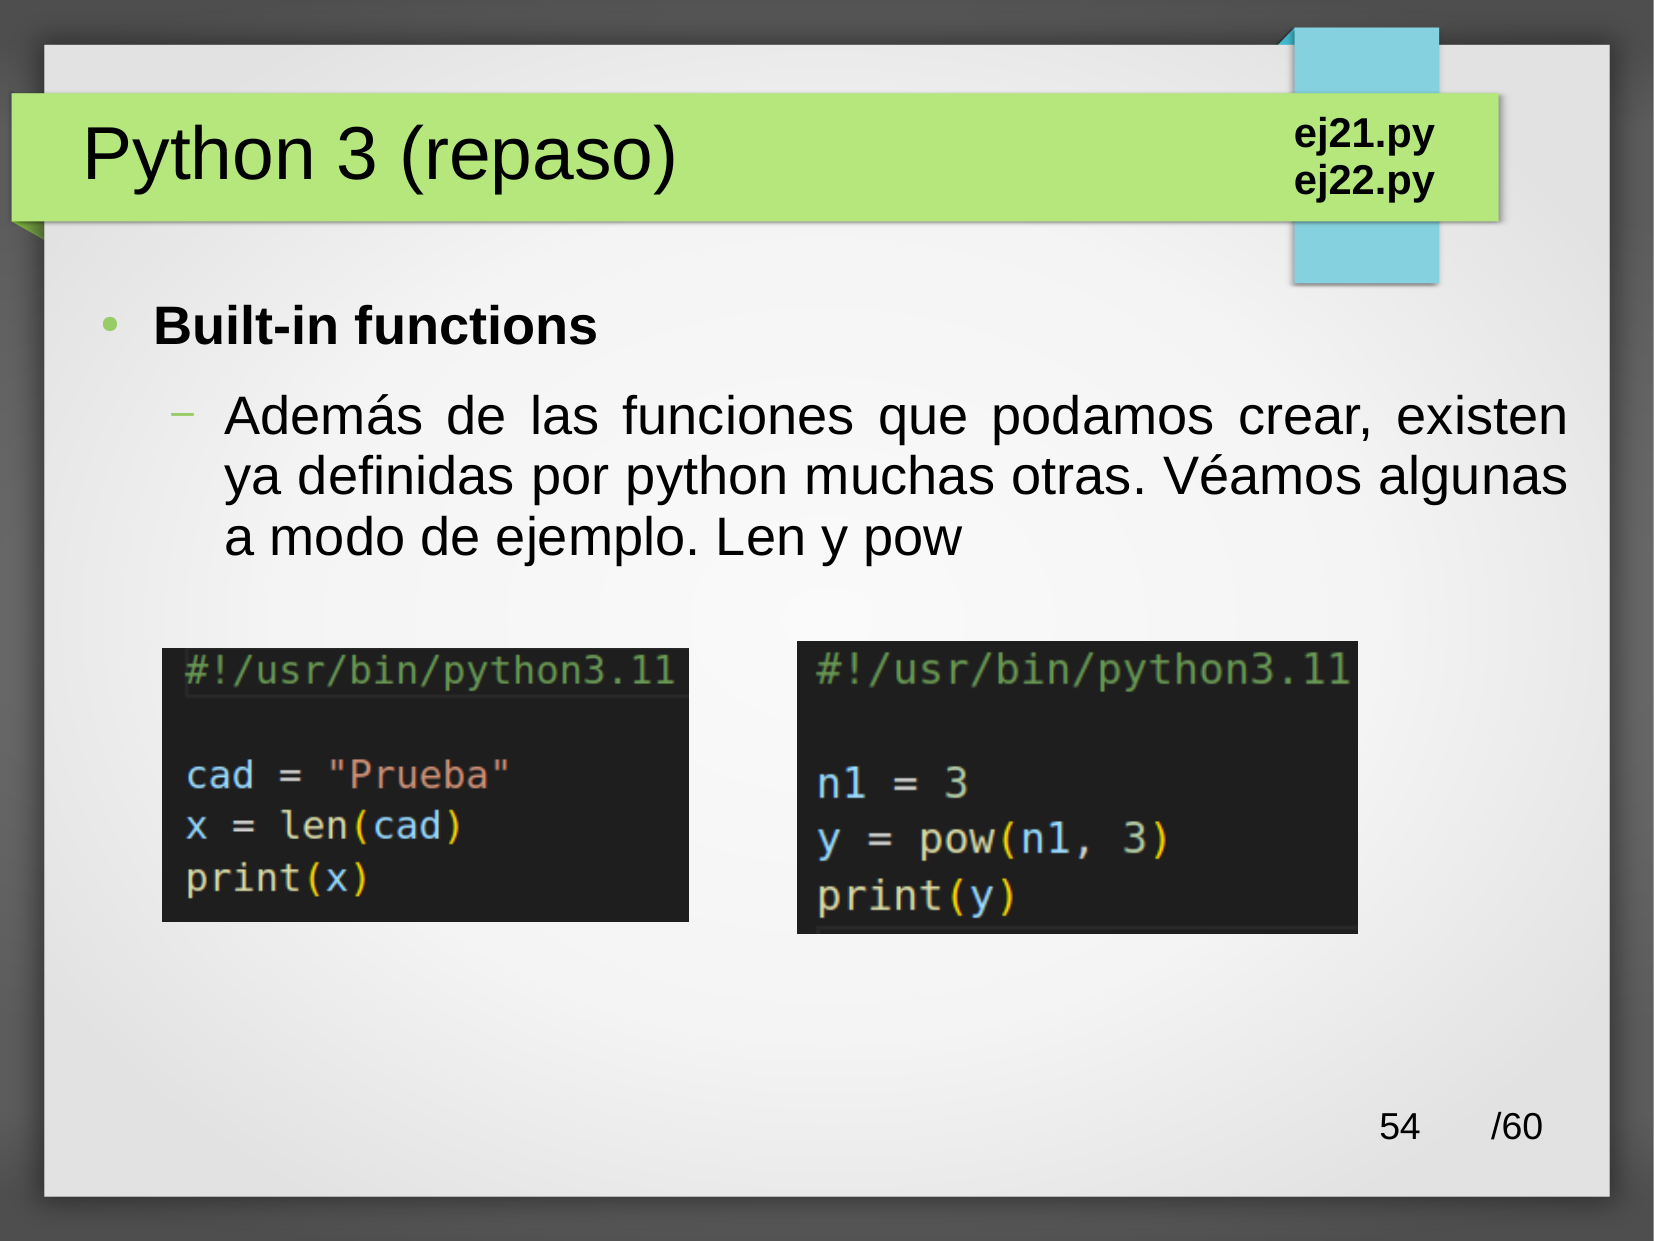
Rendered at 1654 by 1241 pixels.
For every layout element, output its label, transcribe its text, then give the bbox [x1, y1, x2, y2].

title Python 3 (repaso) [82, 94, 1264, 213]
text_box /60 [1476, 1098, 1644, 1169]
text_box <número> [1364, 1098, 1476, 1169]
list Built-in functions Además de las funciones que podamos crear, existen ya definidas por python muchas otras. Véamos algunas a modo de ejemplo. Len y pow [82, 295, 1571, 1015]
picture [0, 0, 1654, 1241]
text_box ej21.py ej22.py [1279, 102, 1465, 211]
